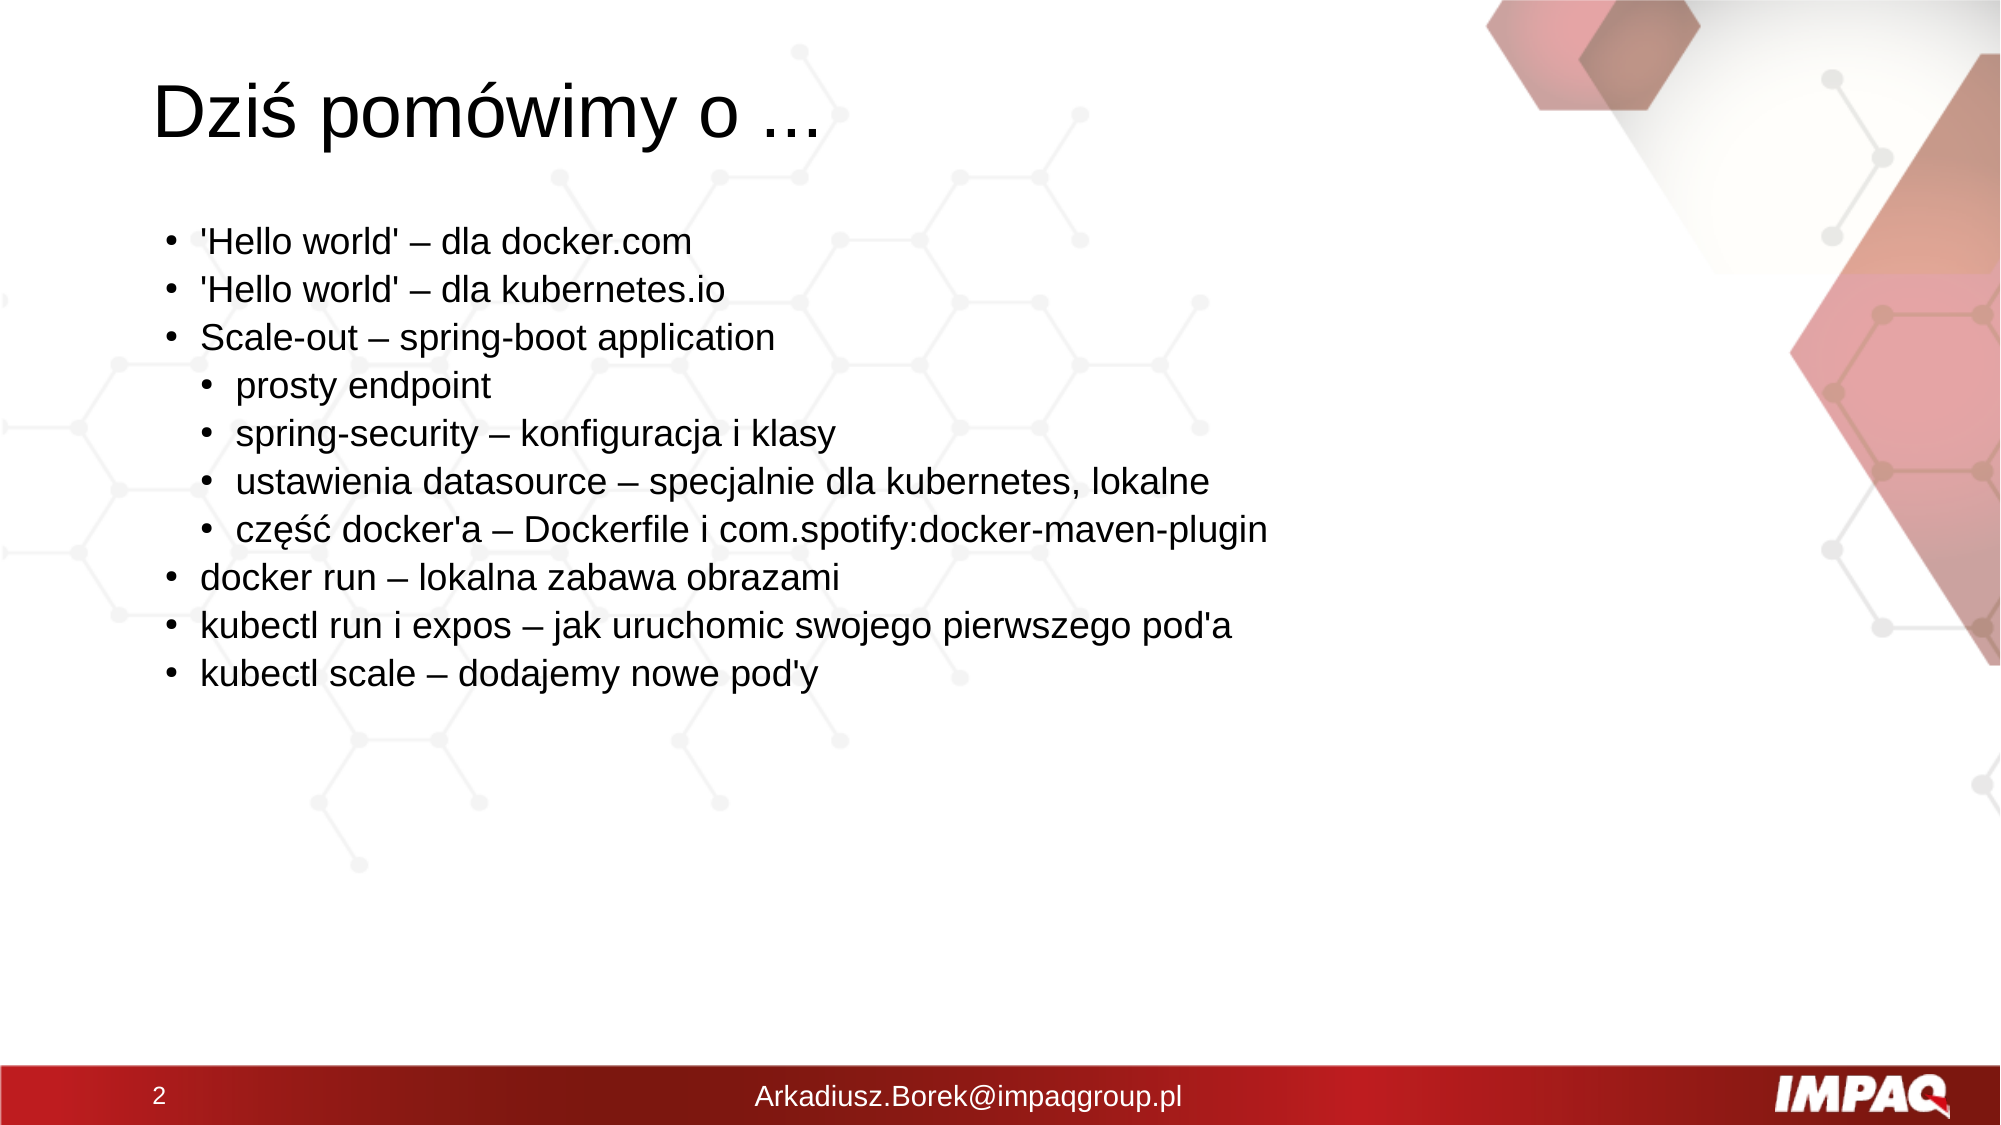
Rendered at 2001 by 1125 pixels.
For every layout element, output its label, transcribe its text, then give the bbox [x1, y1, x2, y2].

picture [0, 0, 2001, 1125]
slide_number <number> [137, 1065, 587, 1125]
text_box Dziś pomówimy o ... [137, 59, 1863, 168]
text_box 'Hello world' – dla docker.com 'Hello world' – dla kubernetes.io Scale-out – spring-boot application prosty endpoint spring-security – konfiguracja i klasy ustawienia datasource – specjalnie dla kubernetes, lokalne część docker'a – Dockerfile i com.spotify:docker-maven-plugin docker run – lokalna zabawa obrazami kubectl run i expos – jak uruchomic swojego pierwszego pod'a kubectl scale – dodajemy nowe pod'y [150, 213, 1801, 991]
text_box Arkadiusz.Borek@impaqgroup.pl [587, 1065, 1351, 1125]
